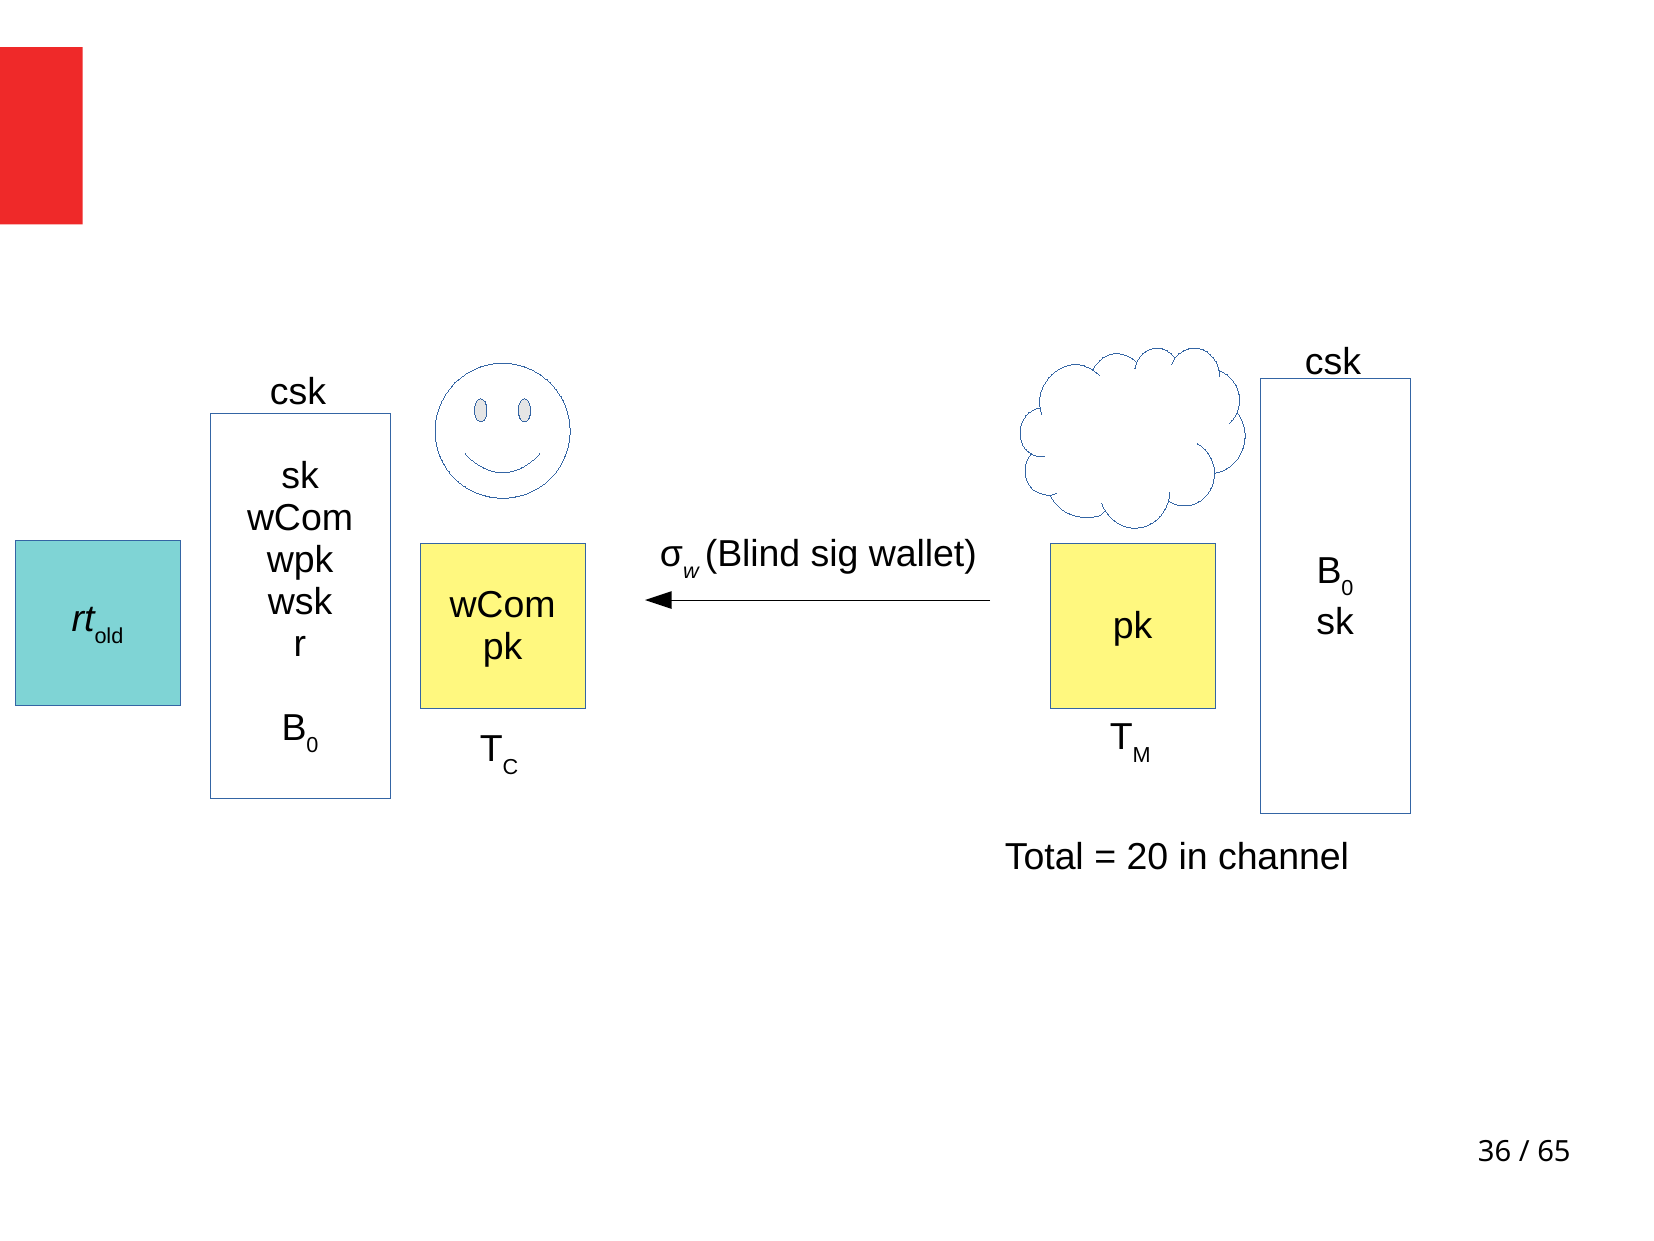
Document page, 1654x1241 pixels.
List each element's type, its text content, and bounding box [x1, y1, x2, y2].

text_box wCom pk [420, 543, 586, 709]
text_box sk wCom wpk wsk r B0 [210, 413, 391, 799]
text_box pk [1050, 543, 1216, 709]
text_box σw (Blind sig wallet) [645, 525, 1051, 633]
text_box rtold [15, 540, 181, 706]
text_box TC [465, 720, 556, 829]
text_box Total = 20 in channel [990, 828, 1366, 886]
text_box TM [1095, 709, 1186, 816]
text_box [1020, 348, 1246, 529]
text_box csk [1290, 333, 1381, 394]
text_box B0 sk [1260, 378, 1411, 814]
text_box [435, 363, 571, 499]
text_box csk [255, 363, 346, 429]
